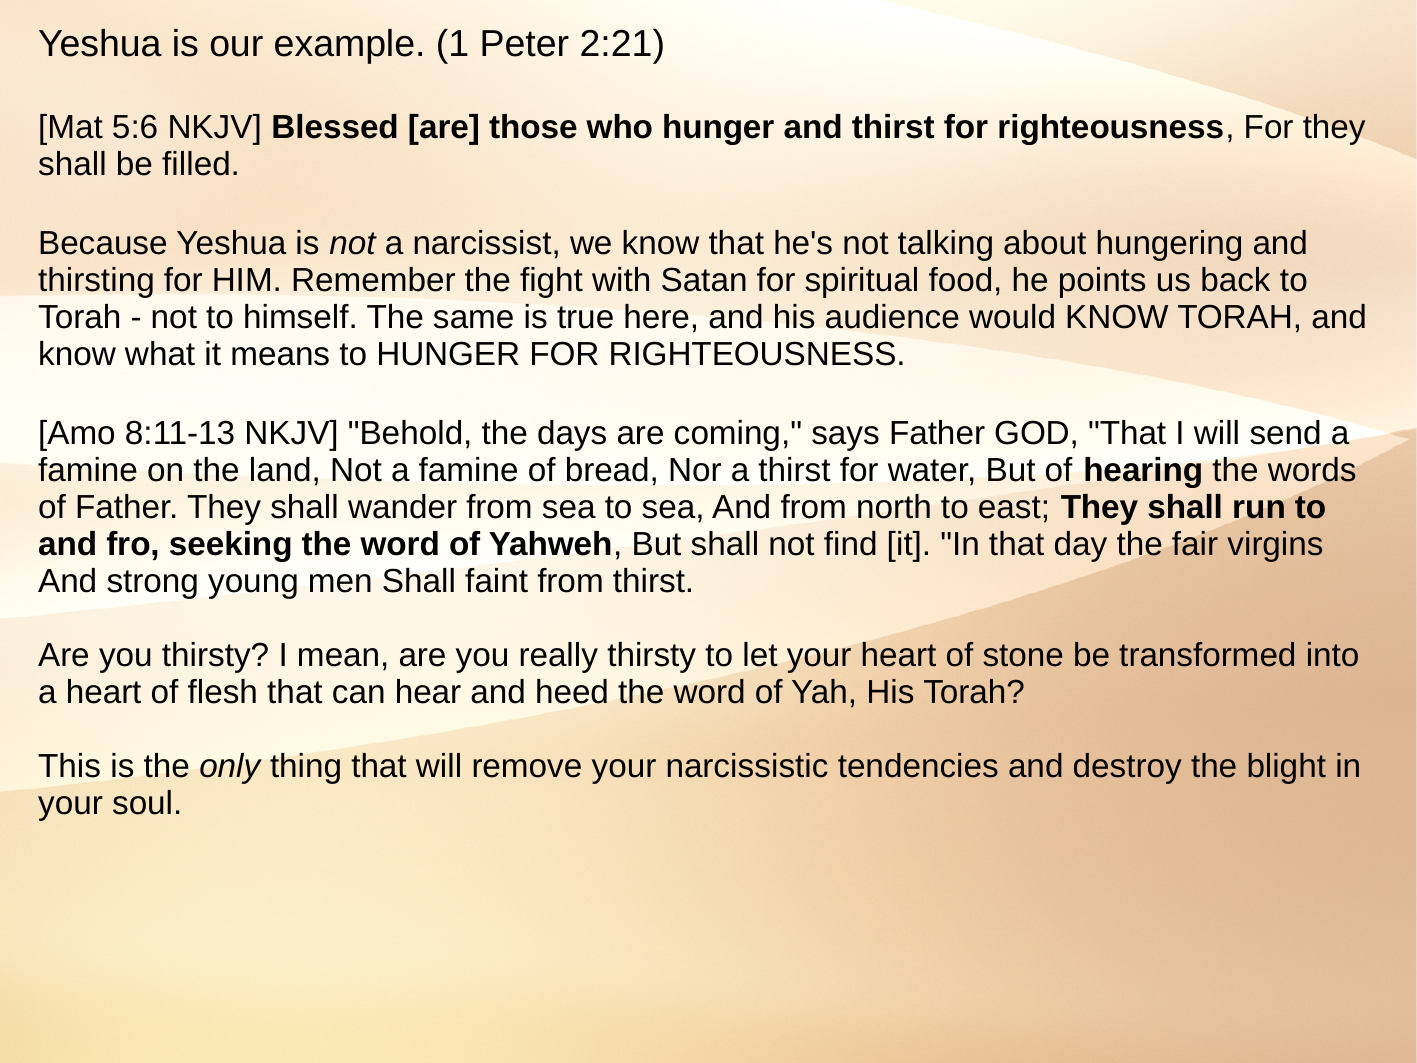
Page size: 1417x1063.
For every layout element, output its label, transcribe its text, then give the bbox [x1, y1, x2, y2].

text_box Yeshua is our example. (1 Peter 2:21) [23, 15, 1383, 100]
picture [0, 0, 1417, 1063]
text_box [Mat 5:6 NKJV] Blessed [are] those who hunger and thirst for righteousness, For they shall be filled. Because Yeshua is not a narcissist, we know that he's not talking about hungering and thirsting for HIM. Remember the fight with Satan for spiritual food, he points us back to Torah - not to himself. The same is true here, and his audience would KNOW TORAH, and know what it means to HUNGER FOR RIGHTEOUSNESS. [Amo 8:11-13 NKJV] "Behold, the days are coming," says Father GOD, "That I will send a famine on the land, Not a famine of bread, Nor a thirst for water, But of hearing the words of Father. They shall wander from sea to sea, And from north to east; They shall run to and fro, seeking the word of Yahweh, But shall not find [it]. "In that day the fair virgins And strong young men Shall faint from thirst. Are you thirsty? I mean, are you really thirsty to let your heart of stone be transformed into a heart of flesh that can hear and heed the word of Yah, His Torah? This is the only thing that will remove your narcissistic tendencies and destroy the blight in your soul. [23, 100, 1404, 1053]
